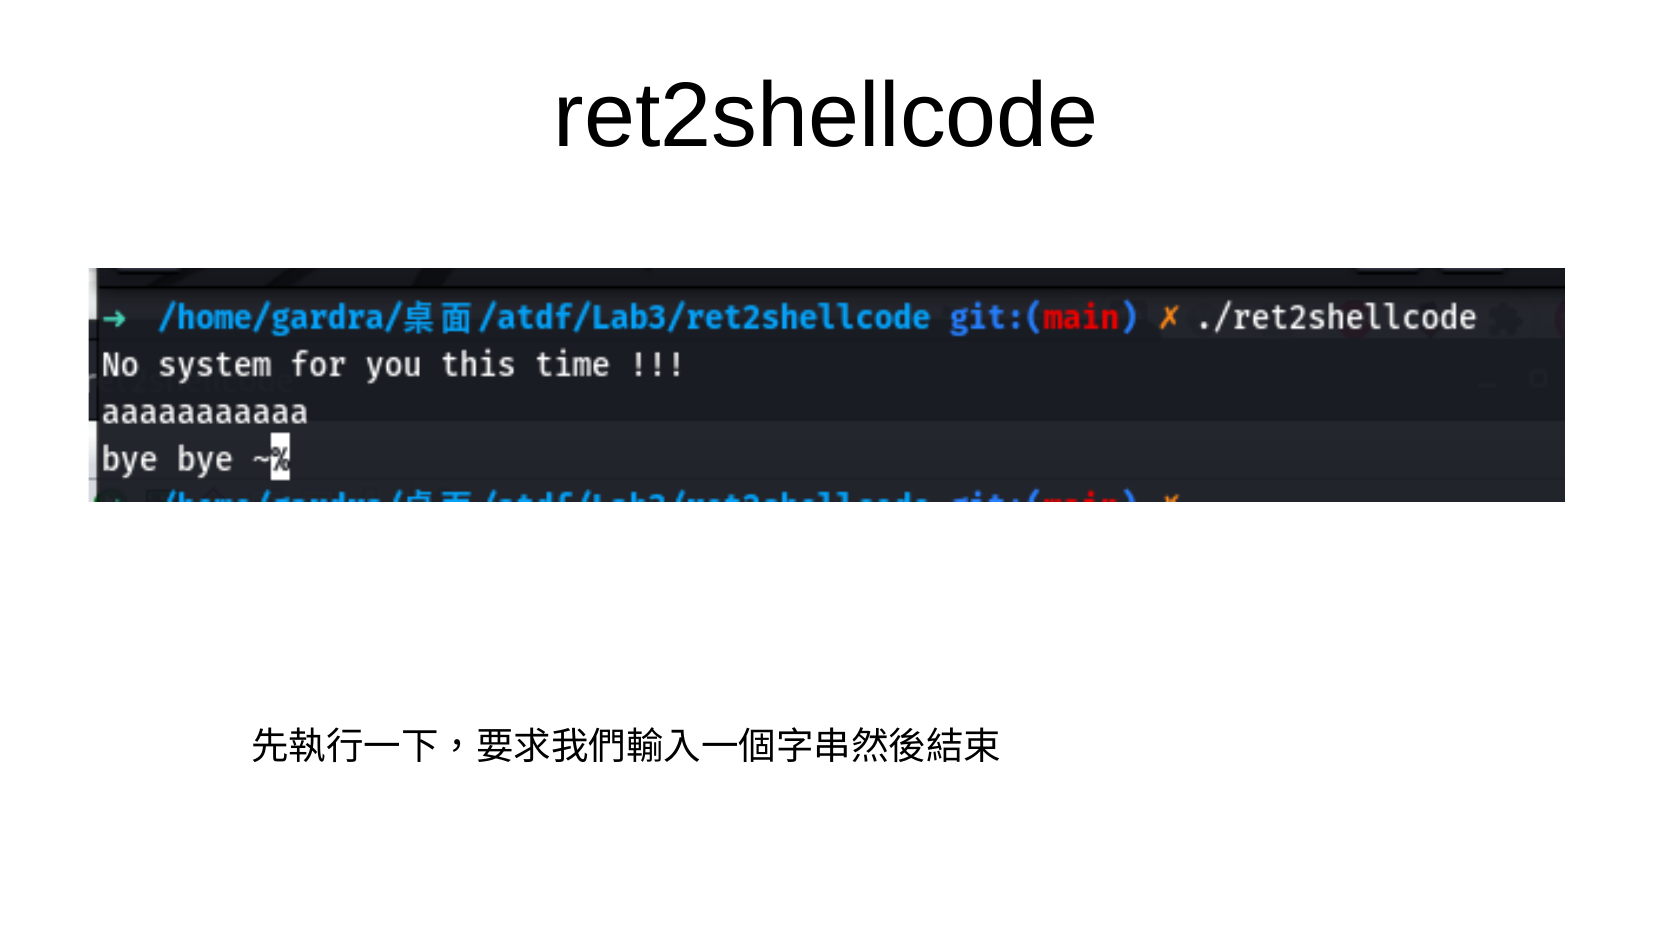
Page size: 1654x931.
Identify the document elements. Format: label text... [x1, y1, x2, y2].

text_box 先執行一下，要求我們輸入一個字串然後結束 [236, 708, 1300, 833]
picture [88, 268, 1565, 502]
title ret2shellcode [82, 37, 1571, 193]
